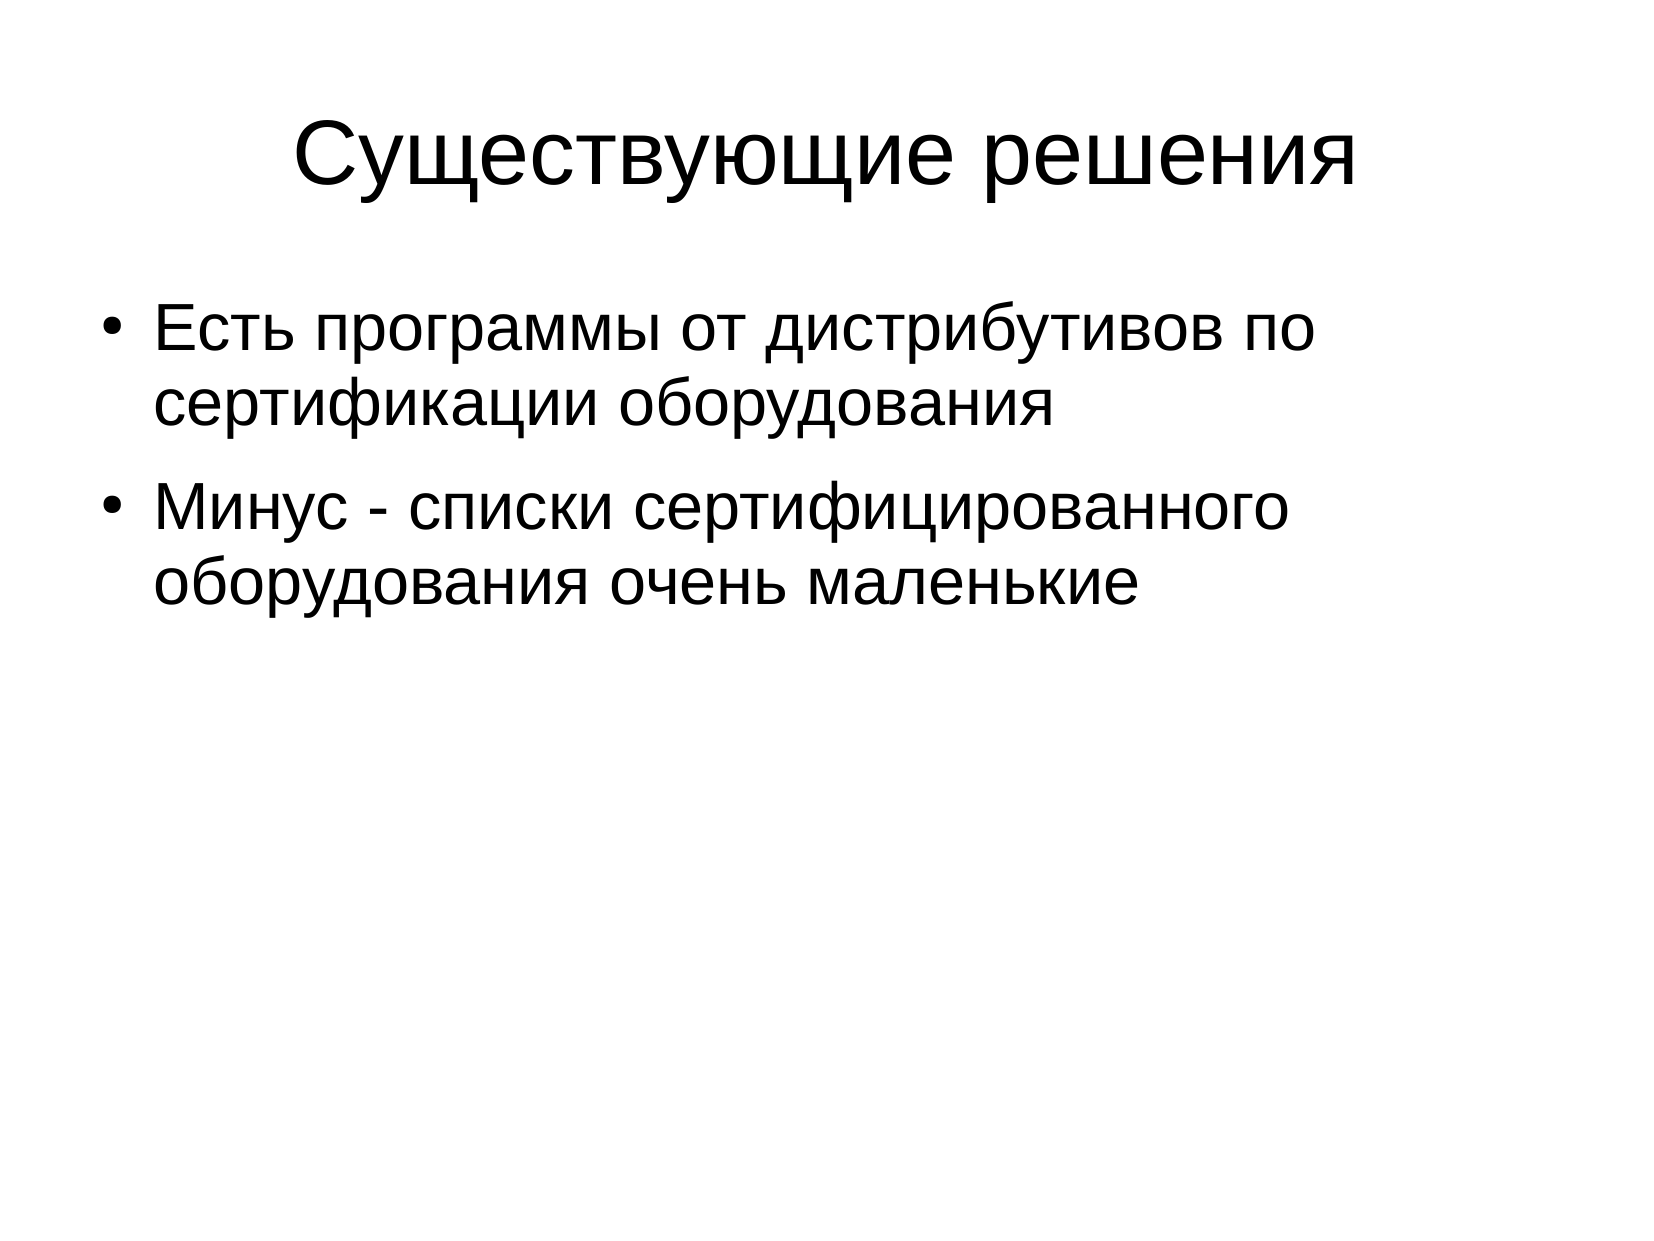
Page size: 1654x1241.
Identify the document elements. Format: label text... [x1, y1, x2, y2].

title Существующие решения [82, 49, 1571, 257]
list Есть программы от дистрибутивов по сертификации оборудования Минус - списки сертифицированного оборудования очень маленькие [82, 290, 1571, 1109]
